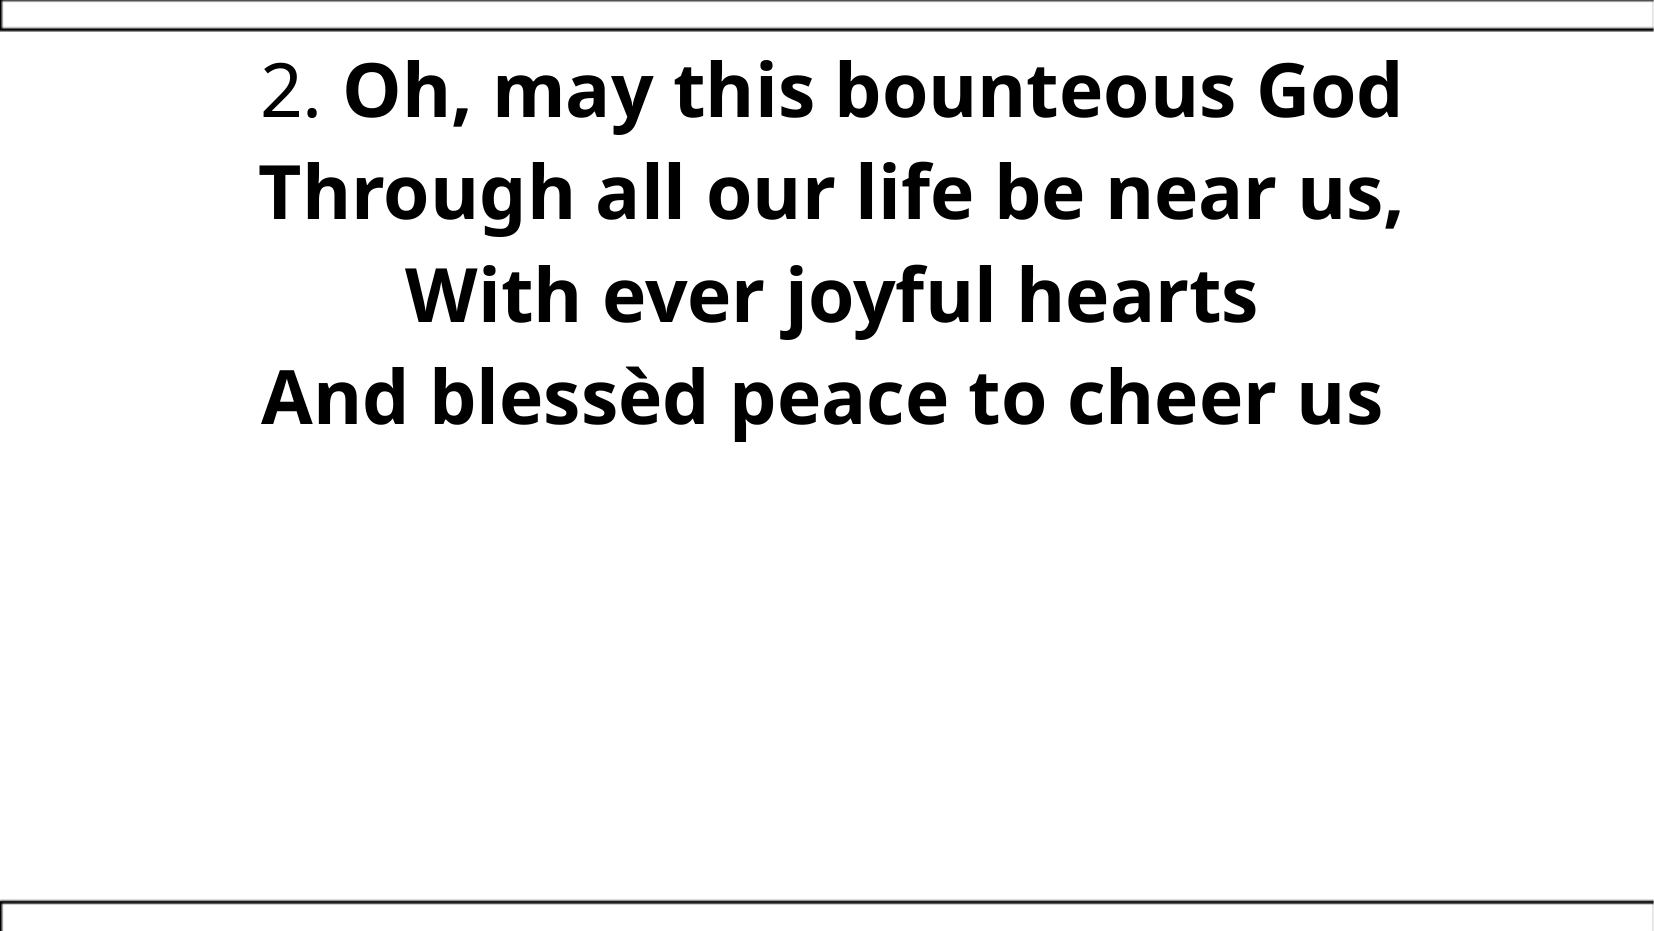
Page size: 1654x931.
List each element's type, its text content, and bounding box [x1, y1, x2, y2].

picture [0, 0, 1654, 931]
text_box 2. Oh, may this bounteous God Through all our life be near us, With ever joyful hearts And blessèd peace to cheer us [105, 30, 1561, 466]
